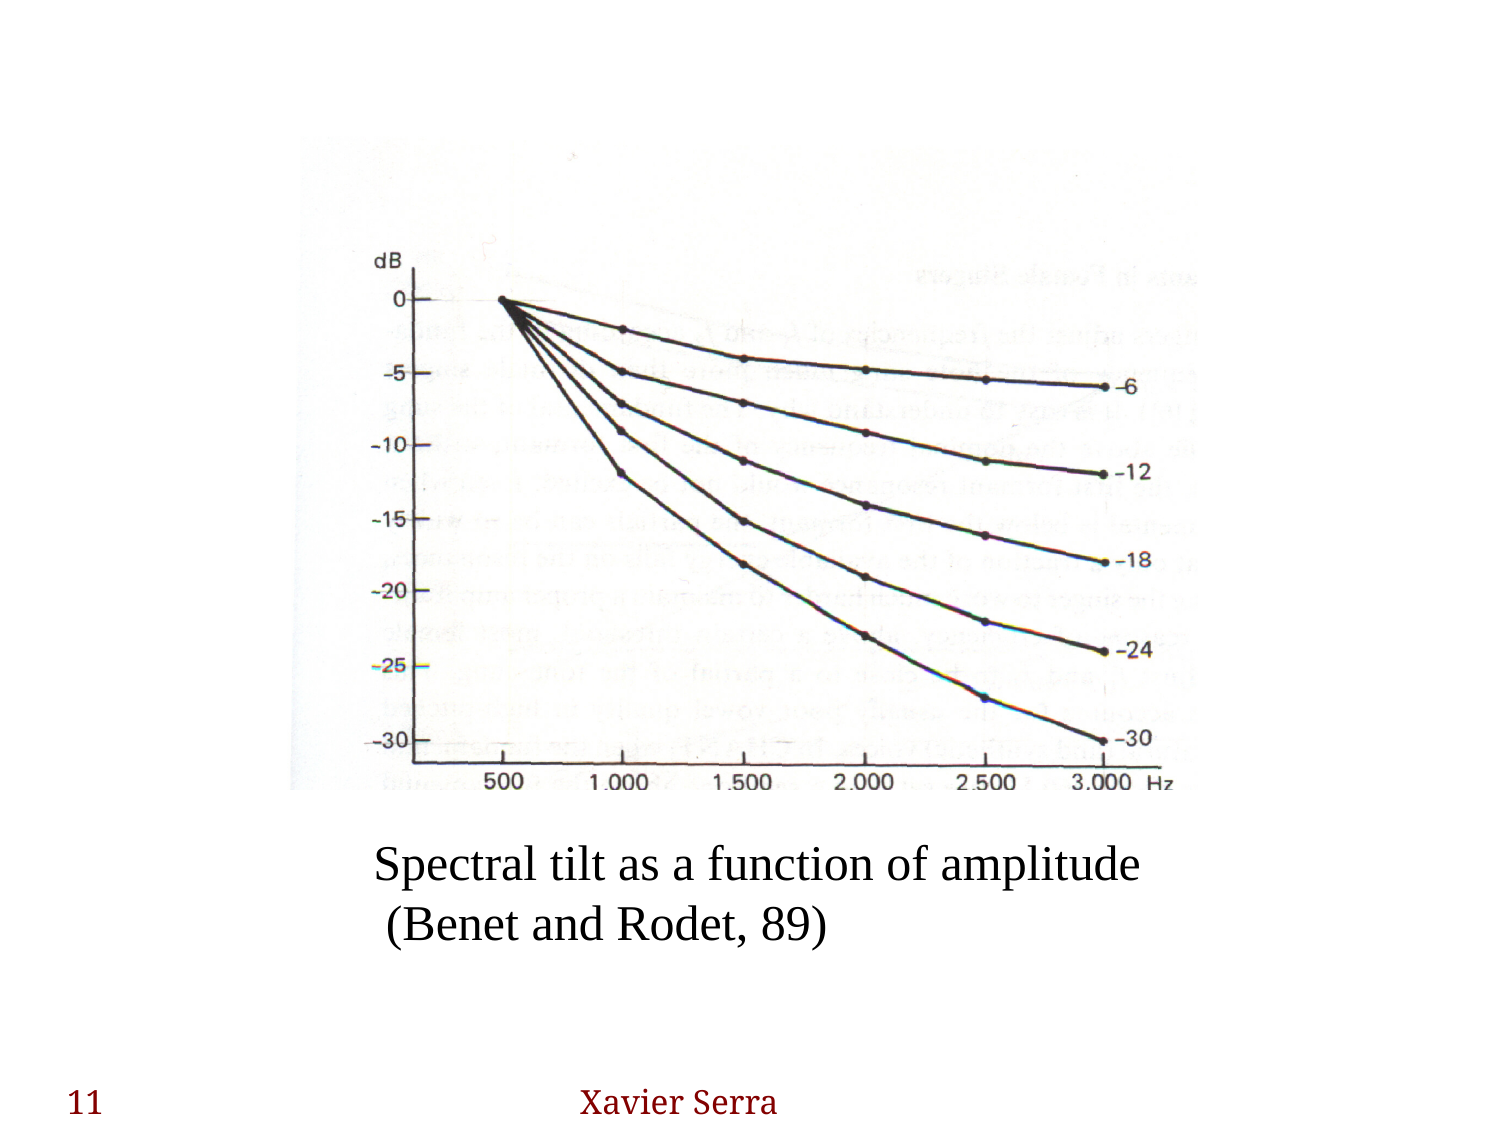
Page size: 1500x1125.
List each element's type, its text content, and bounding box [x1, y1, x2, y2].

picture [287, 99, 1201, 794]
footer Xavier Serra [580, 1081, 936, 1114]
slide_number <number> [66, 1081, 255, 1119]
text_box Spectral tilt as a function of amplitude (Benet and Rodet, 89) [358, 819, 1157, 959]
